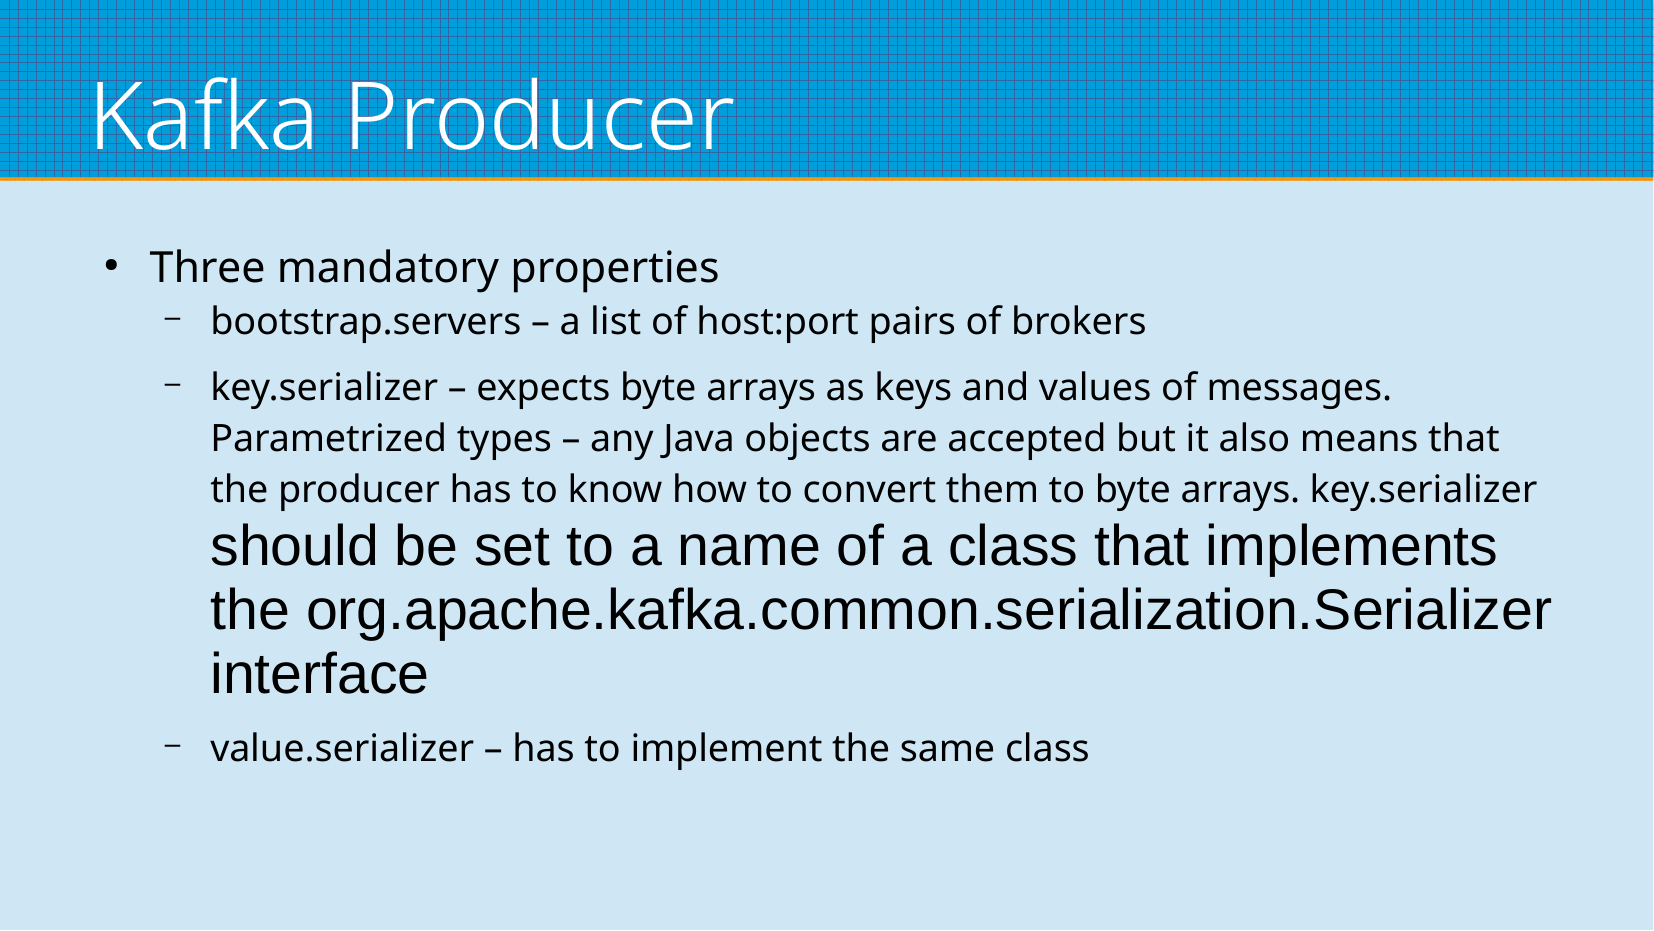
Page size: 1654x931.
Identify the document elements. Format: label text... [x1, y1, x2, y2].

title Kafka Producer [88, 14, 1565, 178]
list Three mandatory properties bootstrap.servers – a list of host:port pairs of brokers key.serializer – expects byte arrays as keys and values of messages. Parametrized types – any Java objects are accepted but it also means that the producer has to know how to convert them to byte arrays. key.serializer should be set to a name of a class that implements the org.apache.kafka.common.serialization.Serializer interface value.serializer – has to implement the same class [88, 236, 1565, 813]
